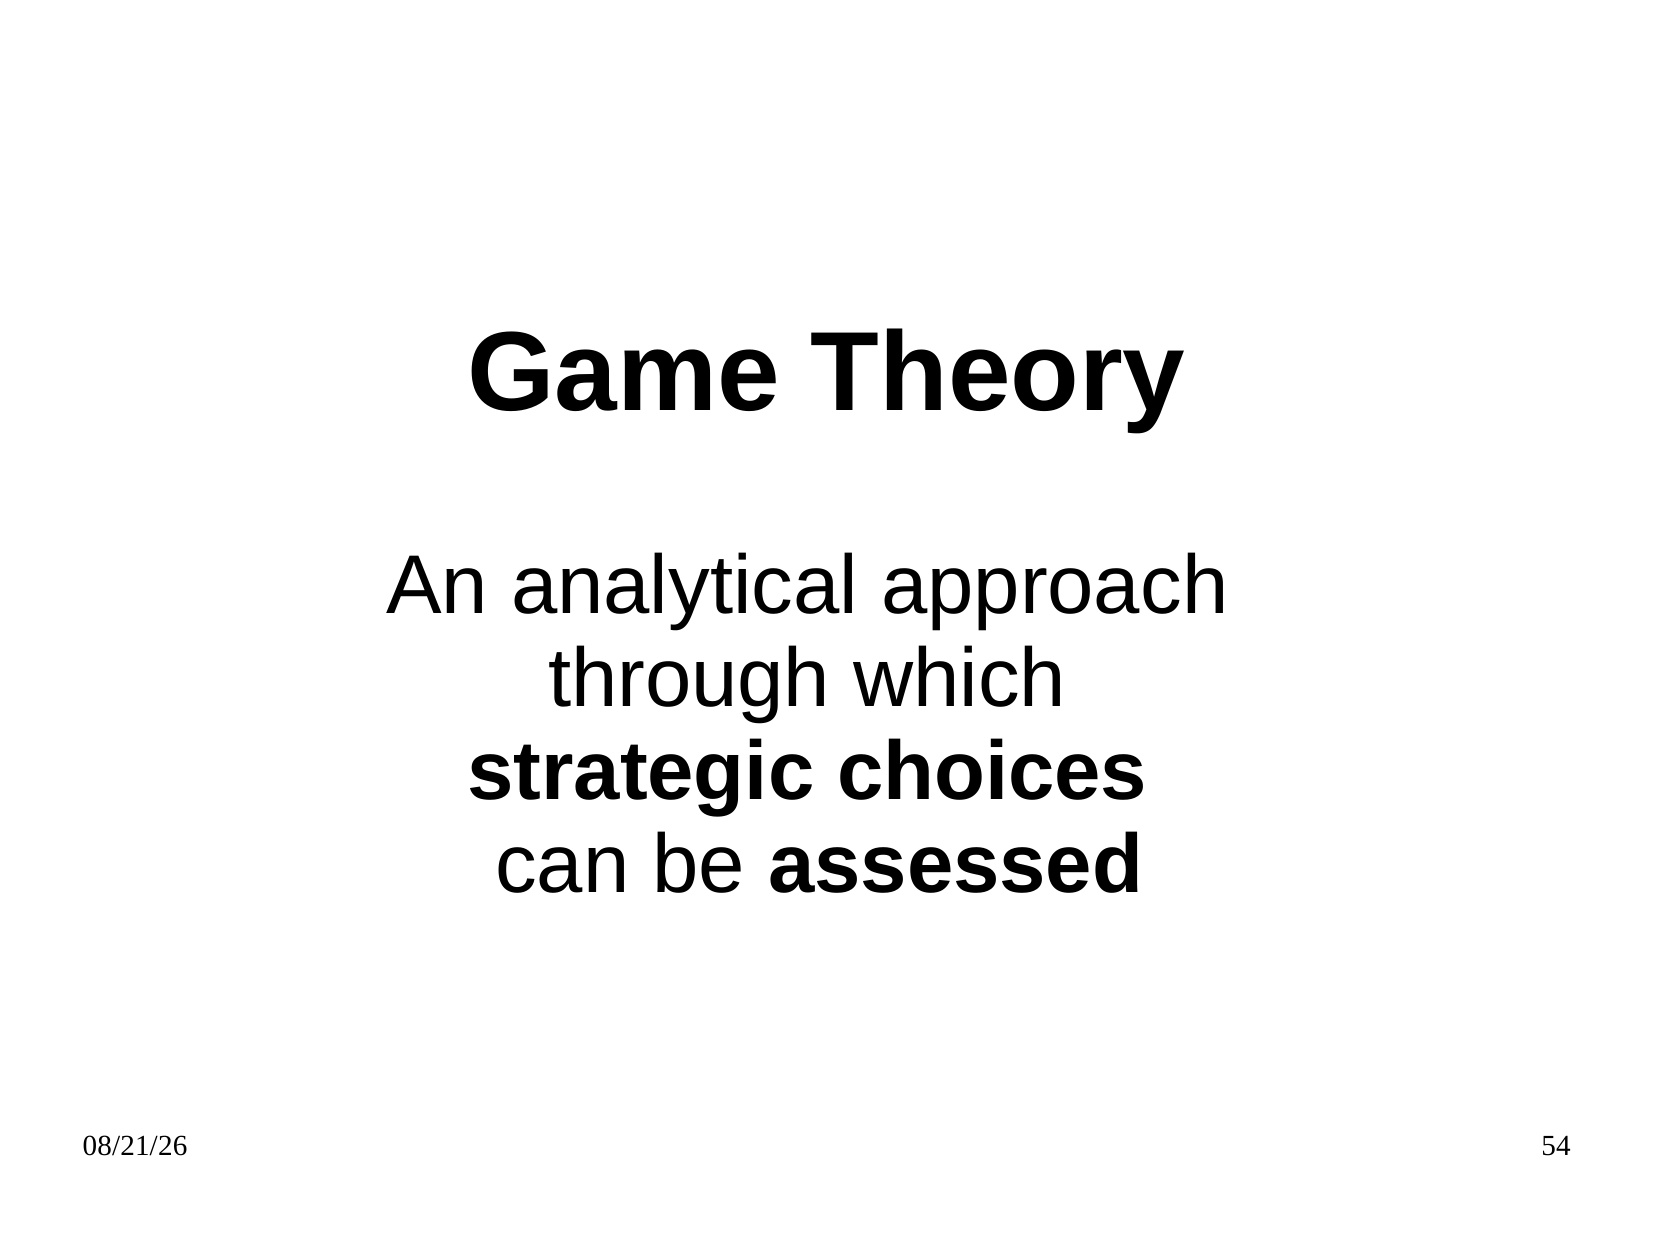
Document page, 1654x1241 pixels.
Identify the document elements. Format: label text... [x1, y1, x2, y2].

title Game Theory [82, 267, 1571, 476]
subtitle An analytical approach through which strategic choices can be assessed [75, 538, 1564, 911]
